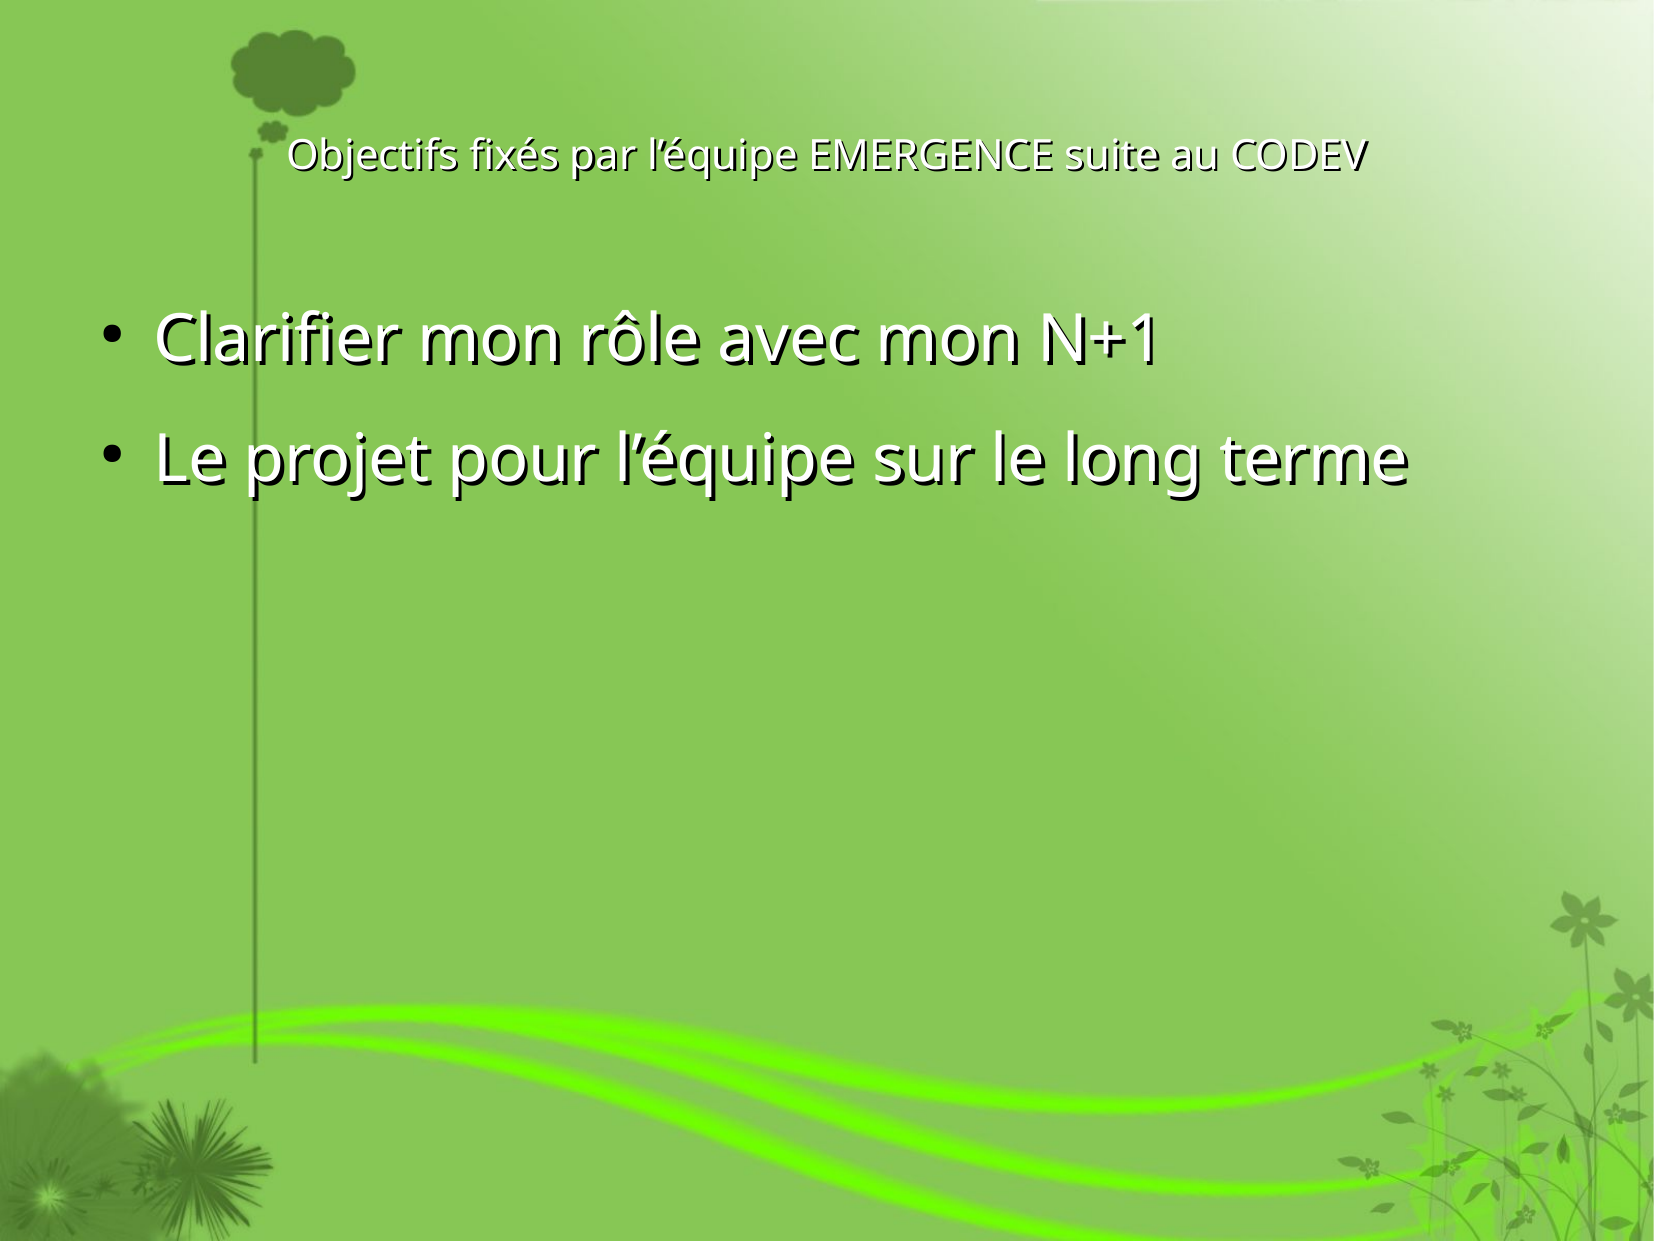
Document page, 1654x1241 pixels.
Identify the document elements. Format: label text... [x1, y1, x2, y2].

title Objectifs fixés par l’équipe EMERGENCE suite au CODEV [82, 16, 1571, 290]
list Clarifier mon rôle avec mon N+1 Le projet pour l’équipe sur le long terme [82, 290, 1571, 1010]
picture [0, 0, 1654, 1241]
